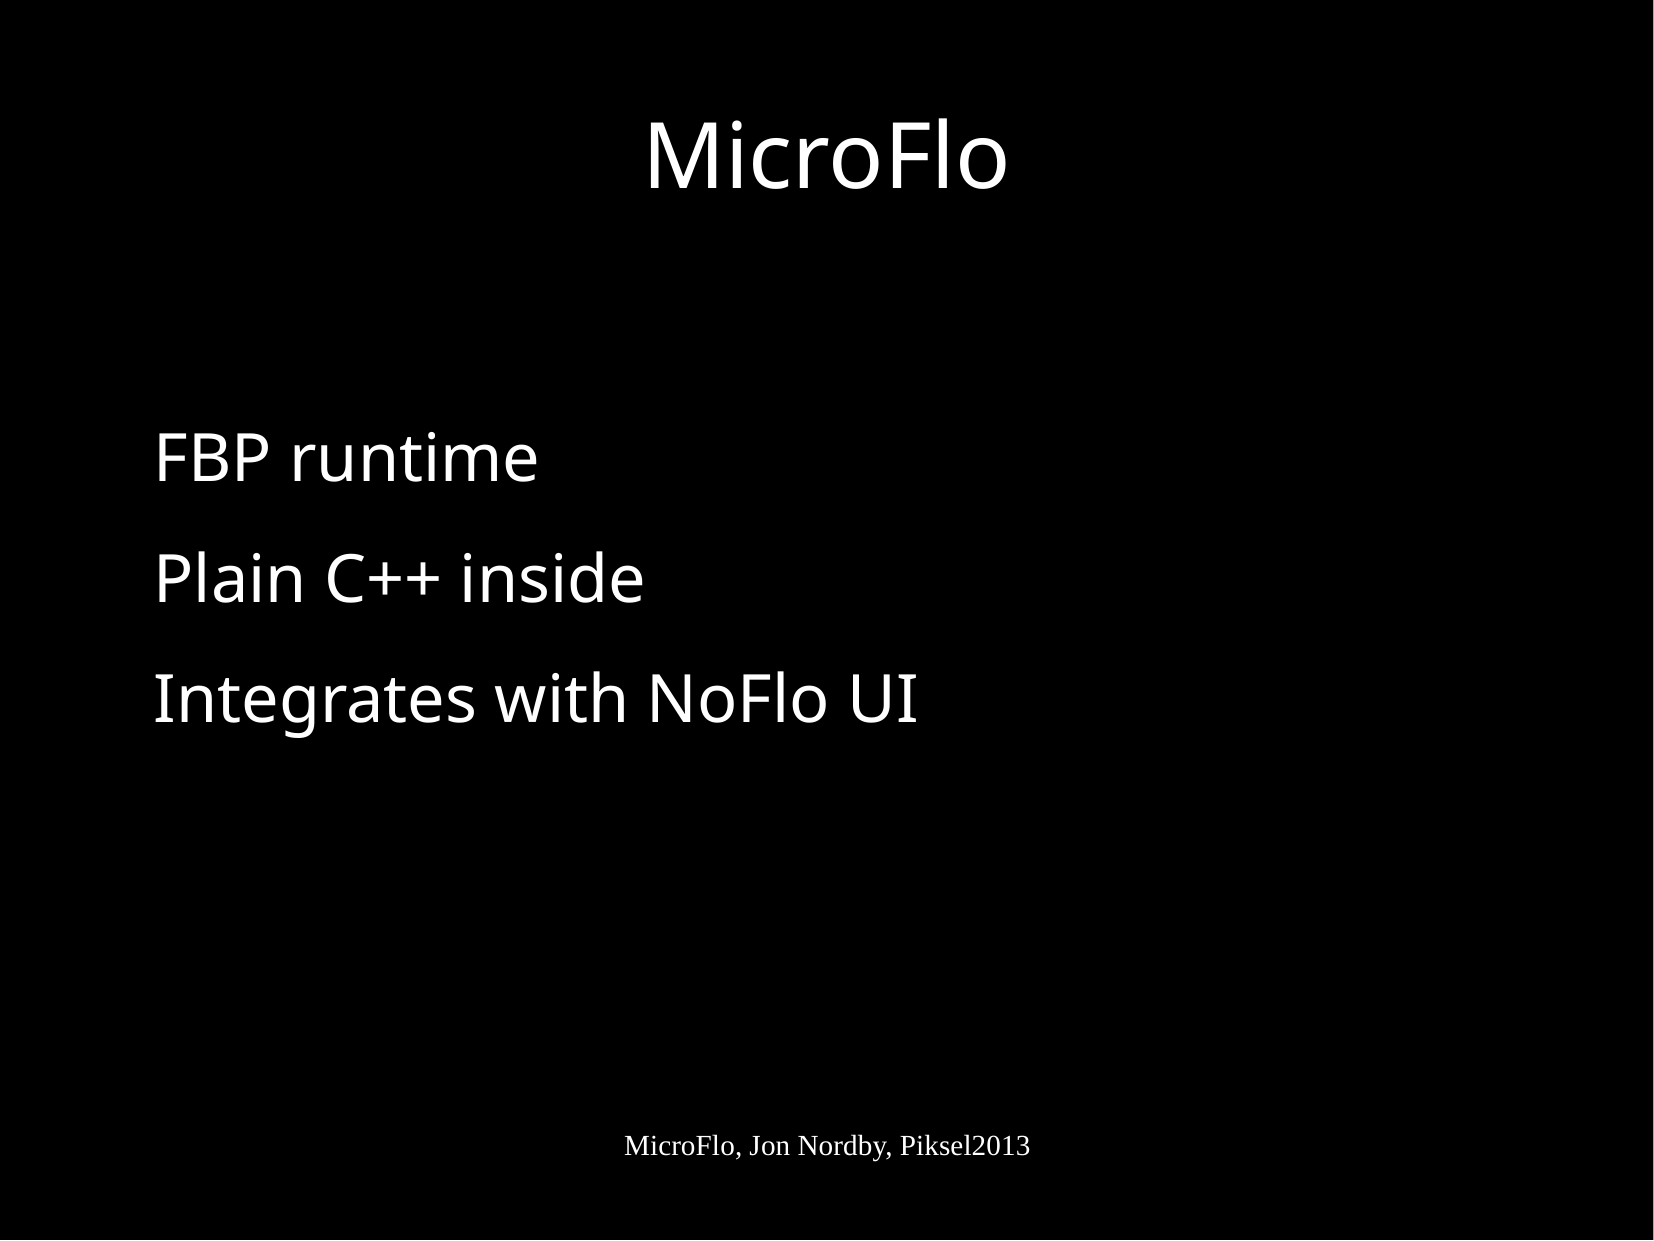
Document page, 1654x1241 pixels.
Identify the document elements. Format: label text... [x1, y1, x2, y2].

title MicroFlo [82, 49, 1571, 257]
list FBP runtime Plain C++ inside Integrates with NoFlo UI [82, 290, 1571, 1010]
